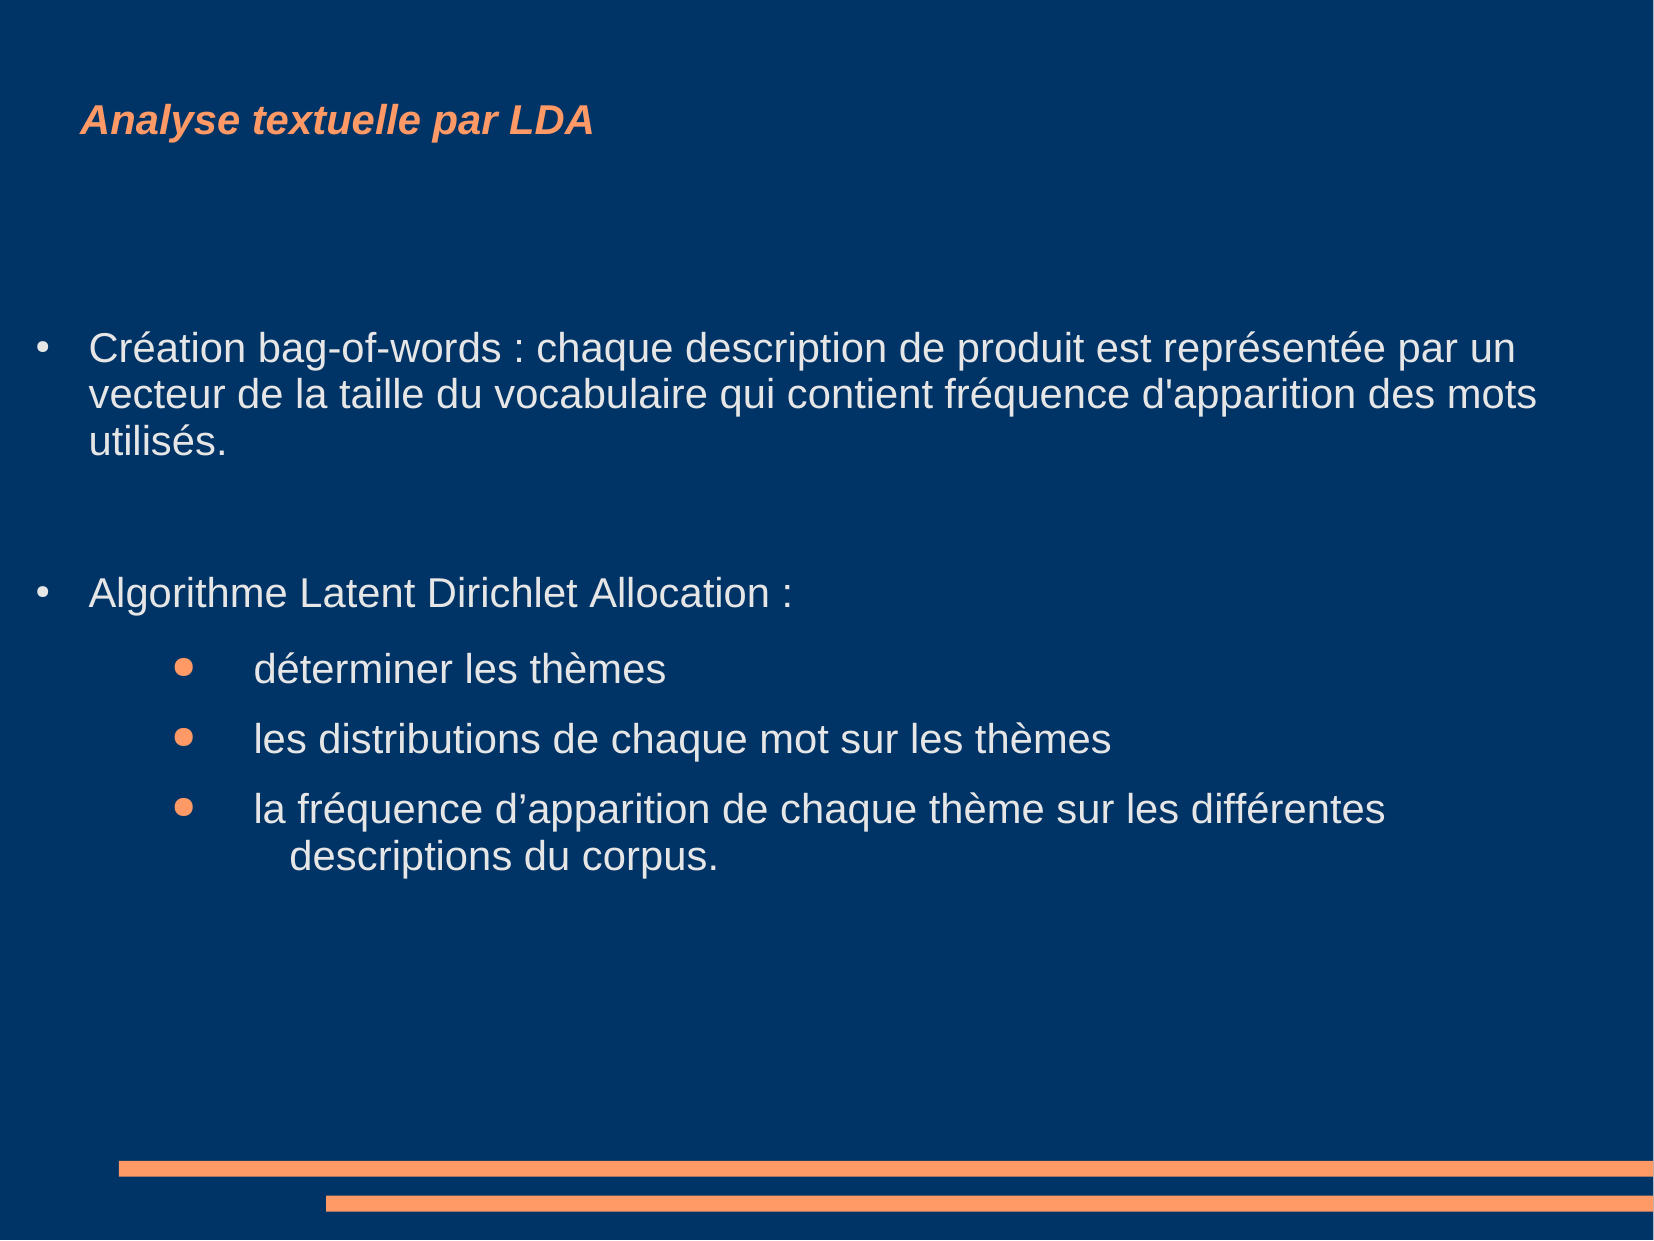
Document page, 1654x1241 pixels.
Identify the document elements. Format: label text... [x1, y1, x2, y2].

title Analyse textuelle par LDA [80, 46, 1493, 195]
list Création bag-of-words : chaque description de produit est représentée par un vecteur de la taille du vocabulaire qui contient fréquence d'apparition des mots utilisés. Algorithme Latent Dirichlet Allocation : déterminer les thèmes les distributions de chaque mot sur les thèmes la fréquence d’apparition de chaque thème sur les différentes descriptions du corpus. [17, 324, 1595, 952]
